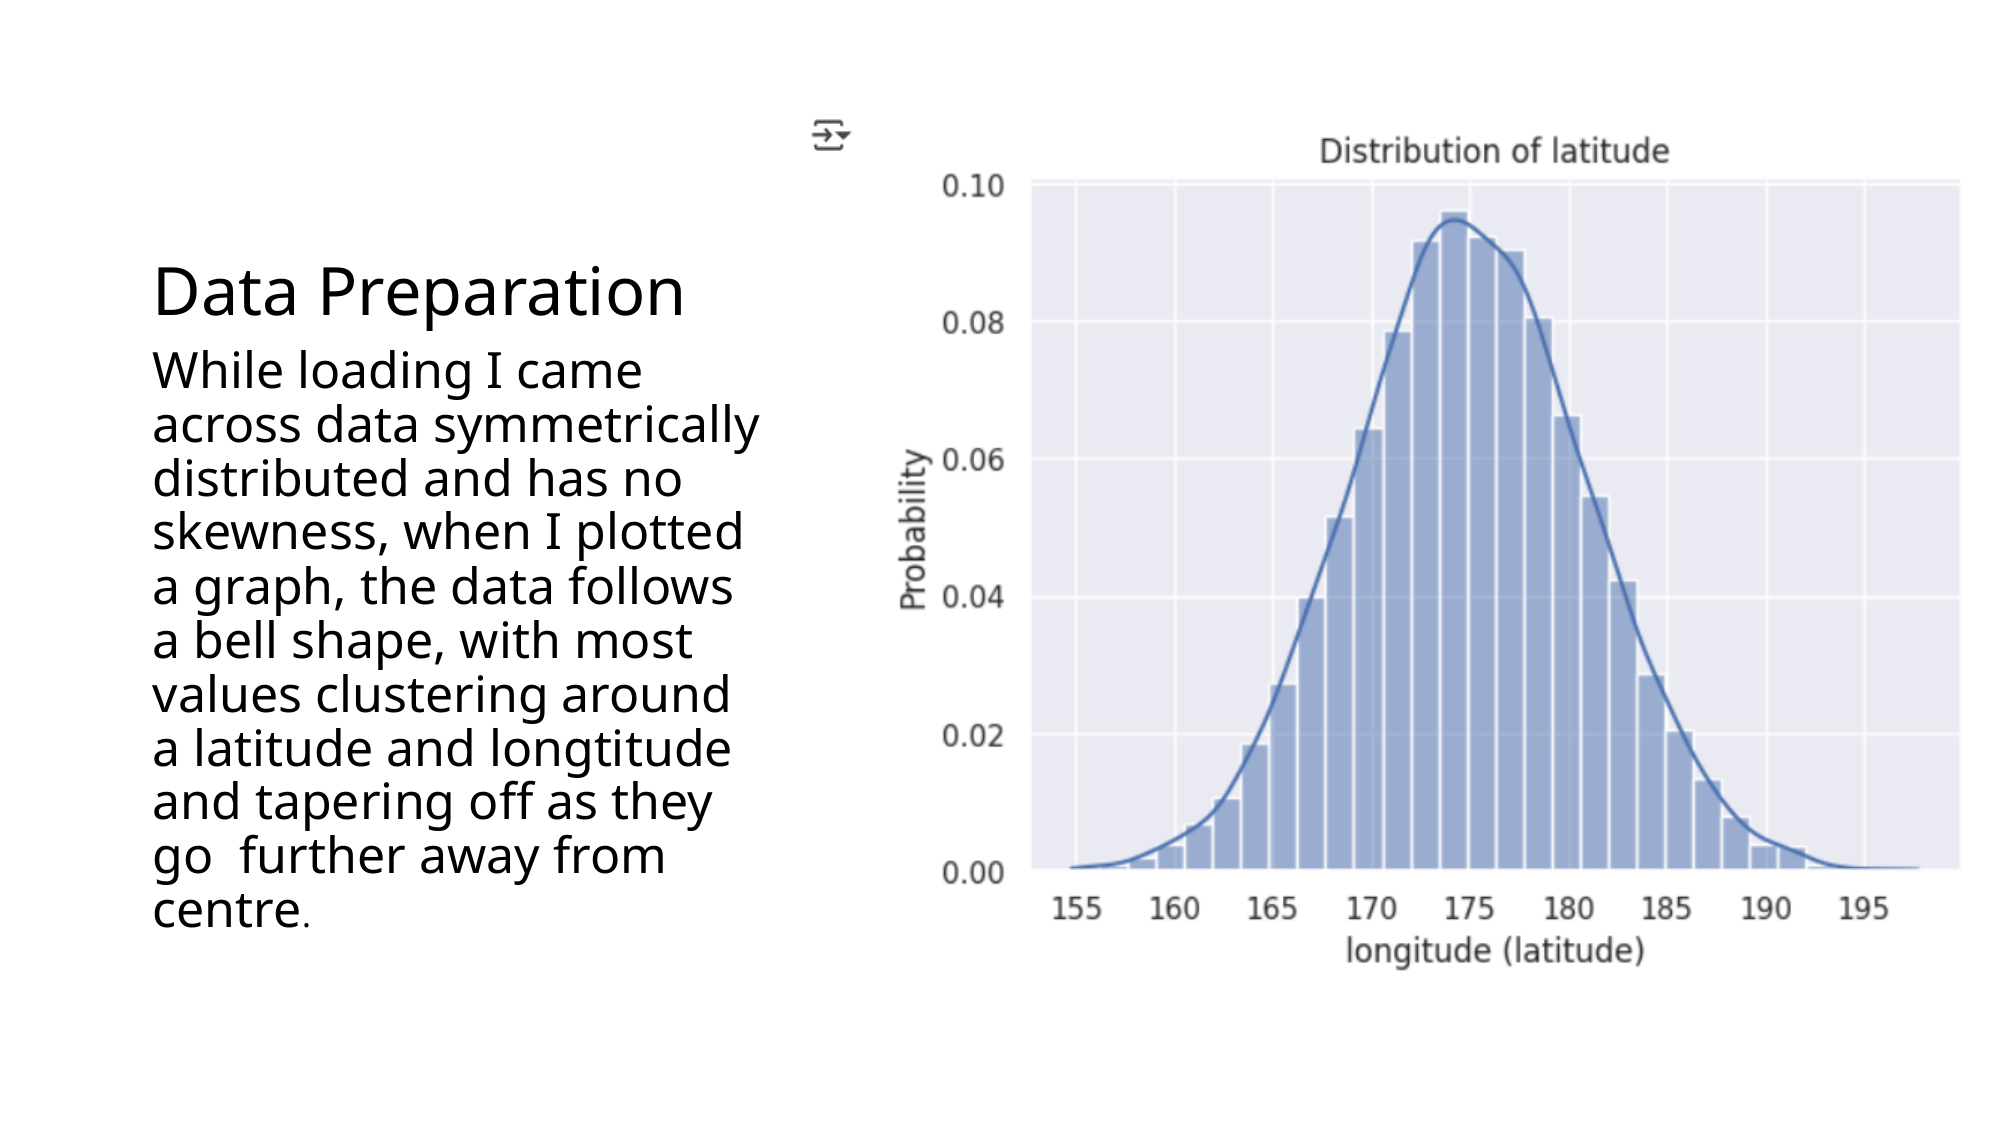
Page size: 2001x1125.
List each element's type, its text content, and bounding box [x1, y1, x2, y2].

picture [809, 115, 2000, 975]
list While loading I came across data symmetrically distributed and has no skewness, when I plotted a graph, the data follows a bell shape, with most values clustering around a latitude and longtitude and tapering off as they go further away from centre. [137, 337, 783, 963]
title Data Preparation [137, 75, 783, 337]
